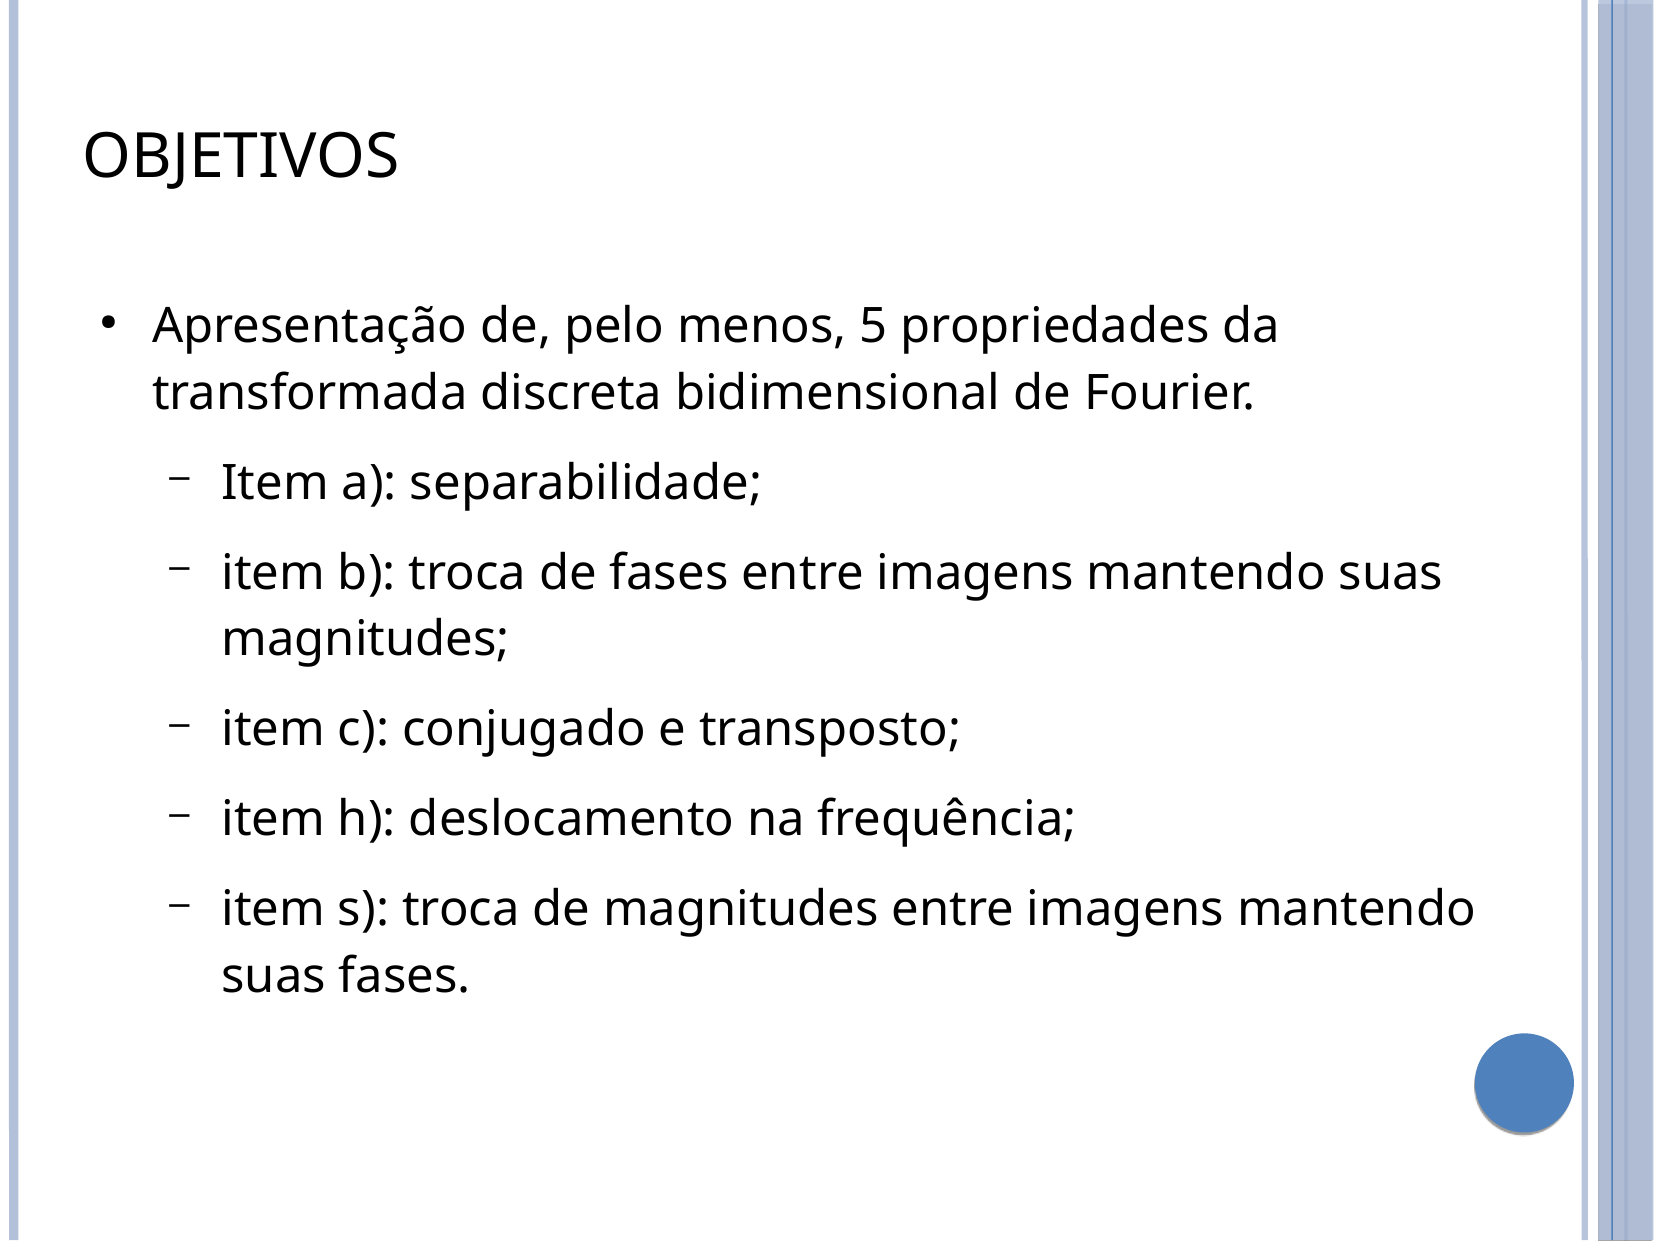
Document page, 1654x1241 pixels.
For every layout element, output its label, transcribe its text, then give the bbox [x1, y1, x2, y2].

list Apresentação de, pelo menos, 5 propriedades da transformada discreta bidimensional de Fourier. Item a): separabilidade; item b): troca de fases entre imagens mantendo suas magnitudes; item c): conjugado e transposto; item h): deslocamento na frequência; item s): troca de magnitudes entre imagens mantendo suas fases. [82, 290, 1571, 1010]
title OBJETIVOS [82, 49, 1433, 257]
